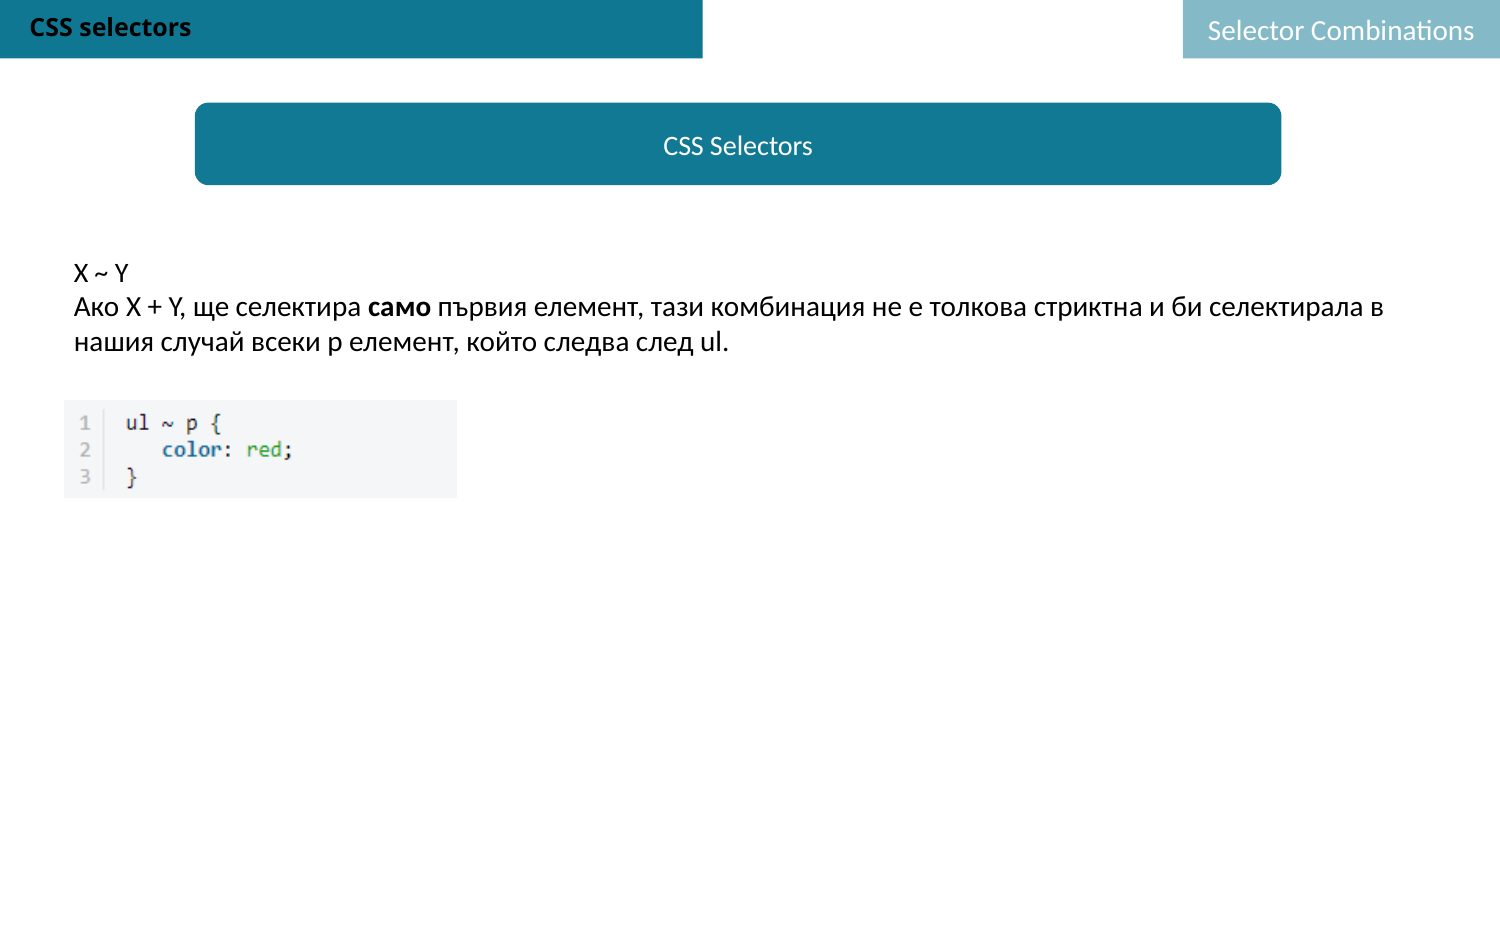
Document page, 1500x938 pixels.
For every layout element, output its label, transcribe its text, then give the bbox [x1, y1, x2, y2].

text_box X ~ Y Ако X + Y, ще селектира само първия елемент, тази комбинация не е толкова стриктна и би селектирала в нашия случай всеки p елемент, който следва след ul. [58, 246, 1418, 366]
picture [64, 400, 457, 498]
text_box CSS Selectors [194, 102, 1282, 186]
text_box Selector Combinations [1182, 0, 1500, 59]
text_box [0, 0, 703, 59]
text_box CSS selectors [14, 4, 691, 49]
